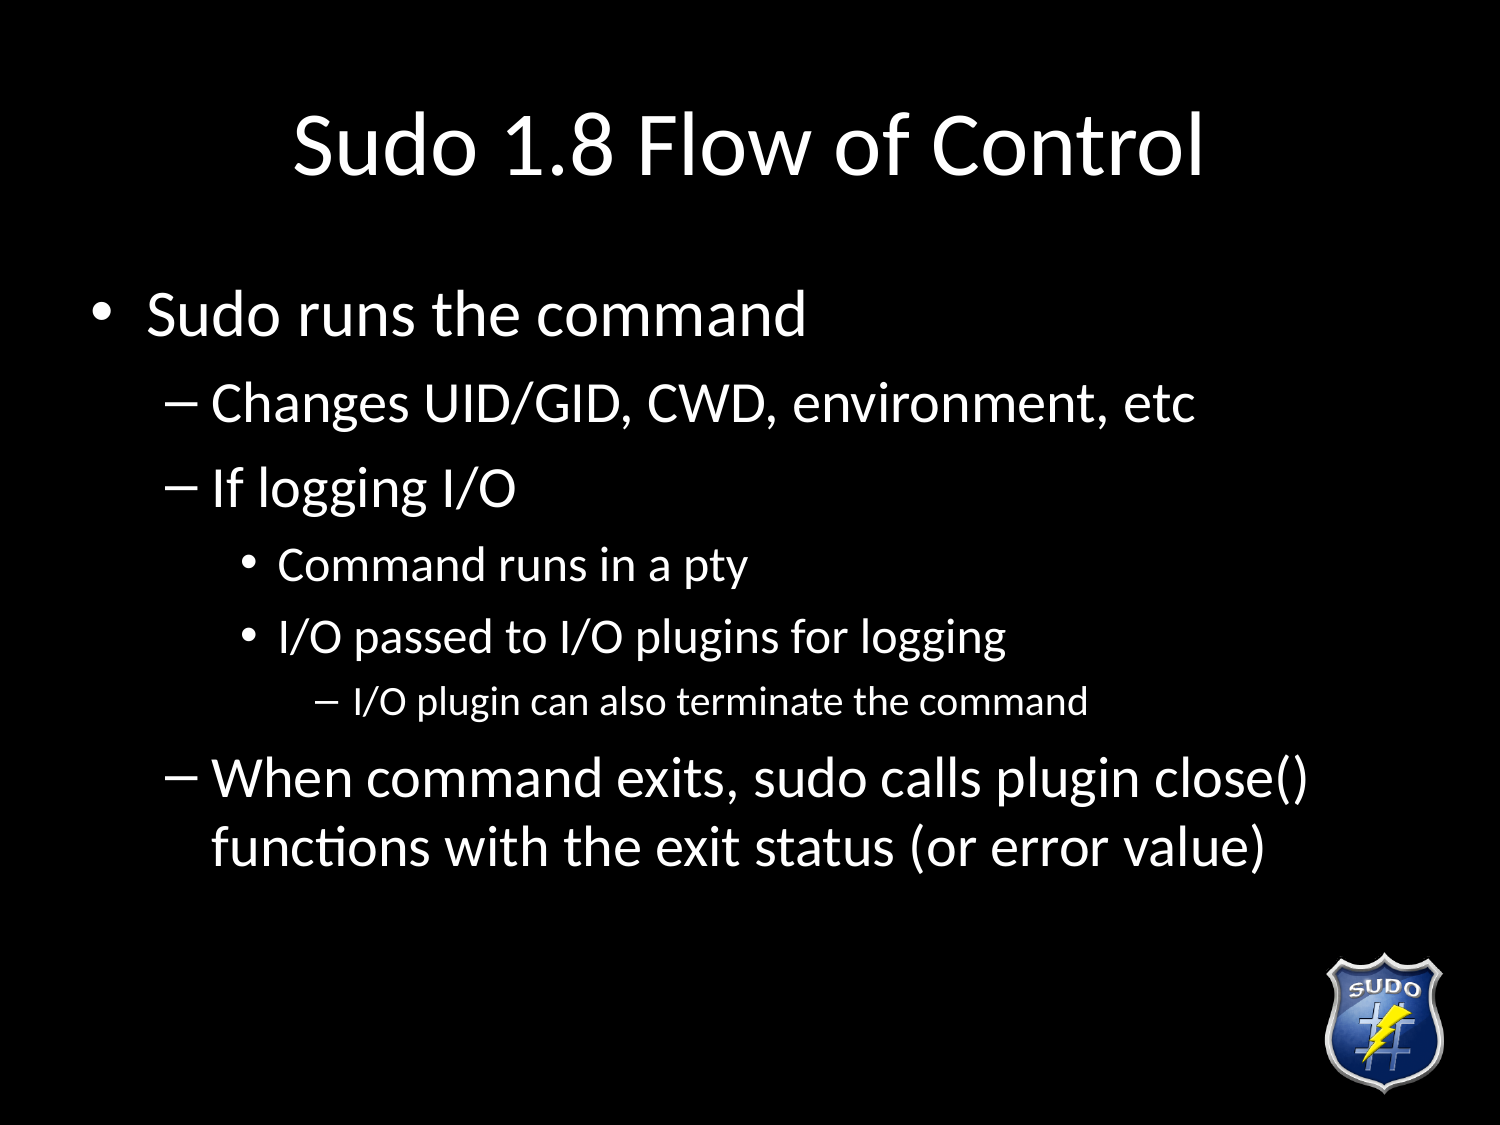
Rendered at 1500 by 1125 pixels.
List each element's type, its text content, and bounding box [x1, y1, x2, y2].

title Sudo 1.8 Flow of Control [75, 45, 1426, 233]
picture [1315, 949, 1453, 1103]
list Sudo runs the command Changes UID/GID, CWD, environment, etc If logging I/O Command runs in a pty I/O passed to I/O plugins for logging I/O plugin can also terminate the command When command exits, sudo calls plugin close() functions with the exit status (or error value) [75, 262, 1426, 1005]
